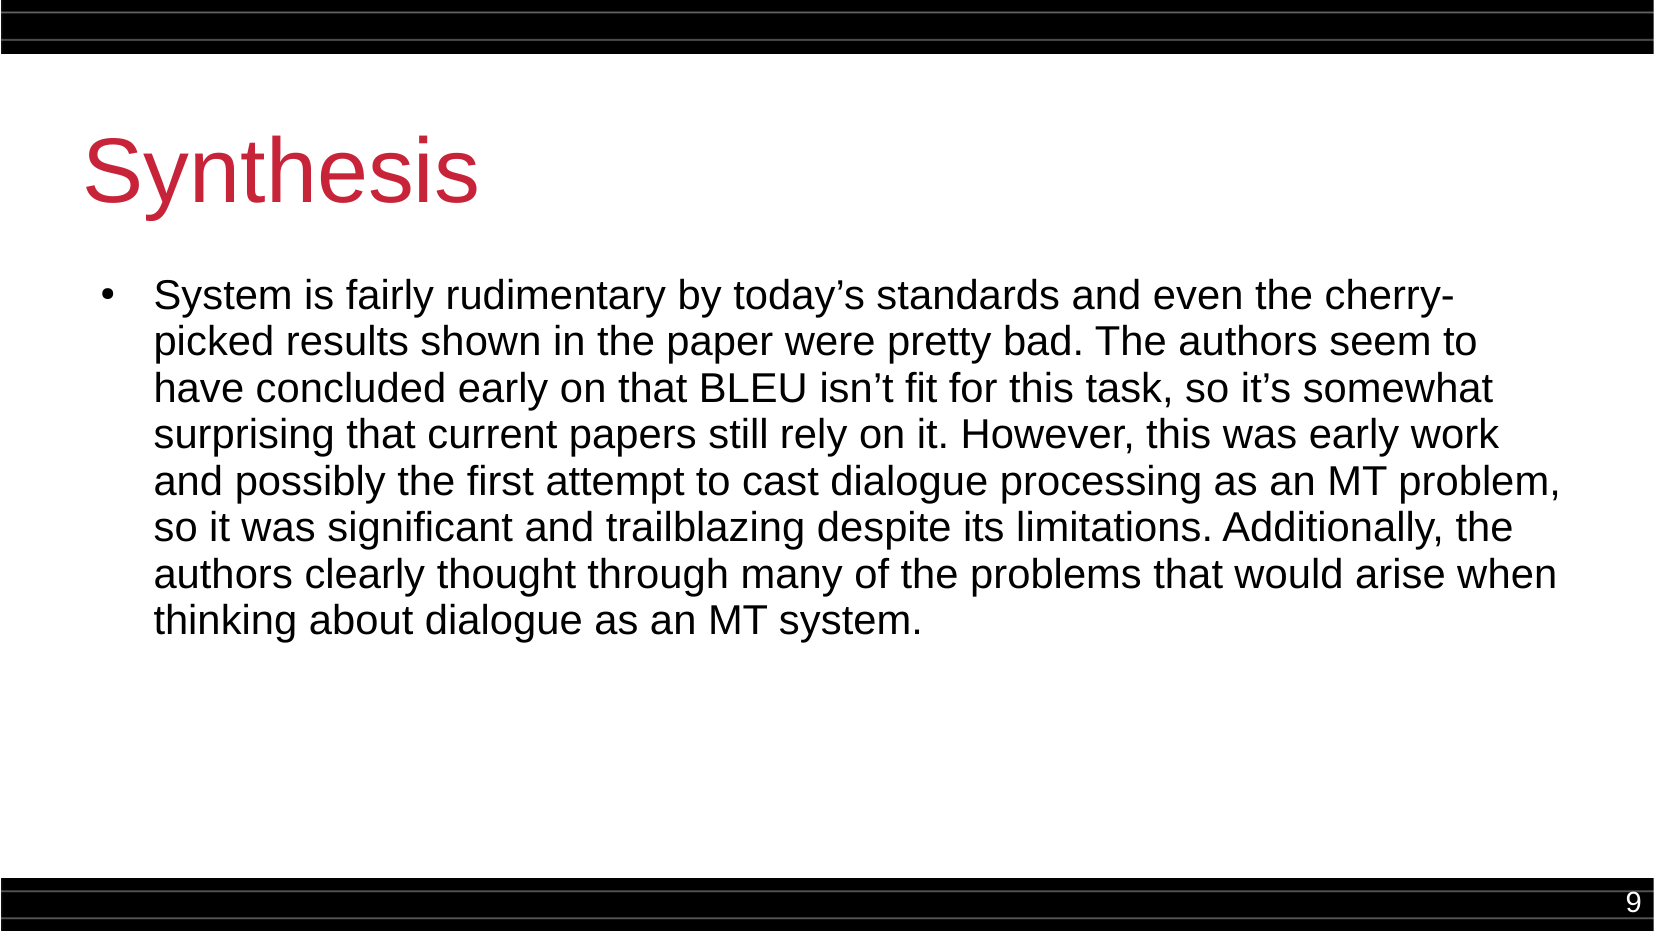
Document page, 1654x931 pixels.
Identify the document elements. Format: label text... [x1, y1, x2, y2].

list System is fairly rudimentary by today’s standards and even the cherry-picked results shown in the paper were pretty bad. The authors seem to have concluded early on that BLEU isn’t fit for this task, so it’s somewhat surprising that current papers still rely on it. However, this was early work and possibly the first attempt to cast dialogue processing as an MT problem, so it was significant and trailblazing despite its limitations. Additionally, the authors clearly thought through many of the problems that would arise when thinking about dialogue as an MT system. [82, 271, 1571, 851]
picture [1, 0, 1654, 54]
picture [1, 878, 1654, 931]
title Synthesis [82, 92, 1571, 249]
